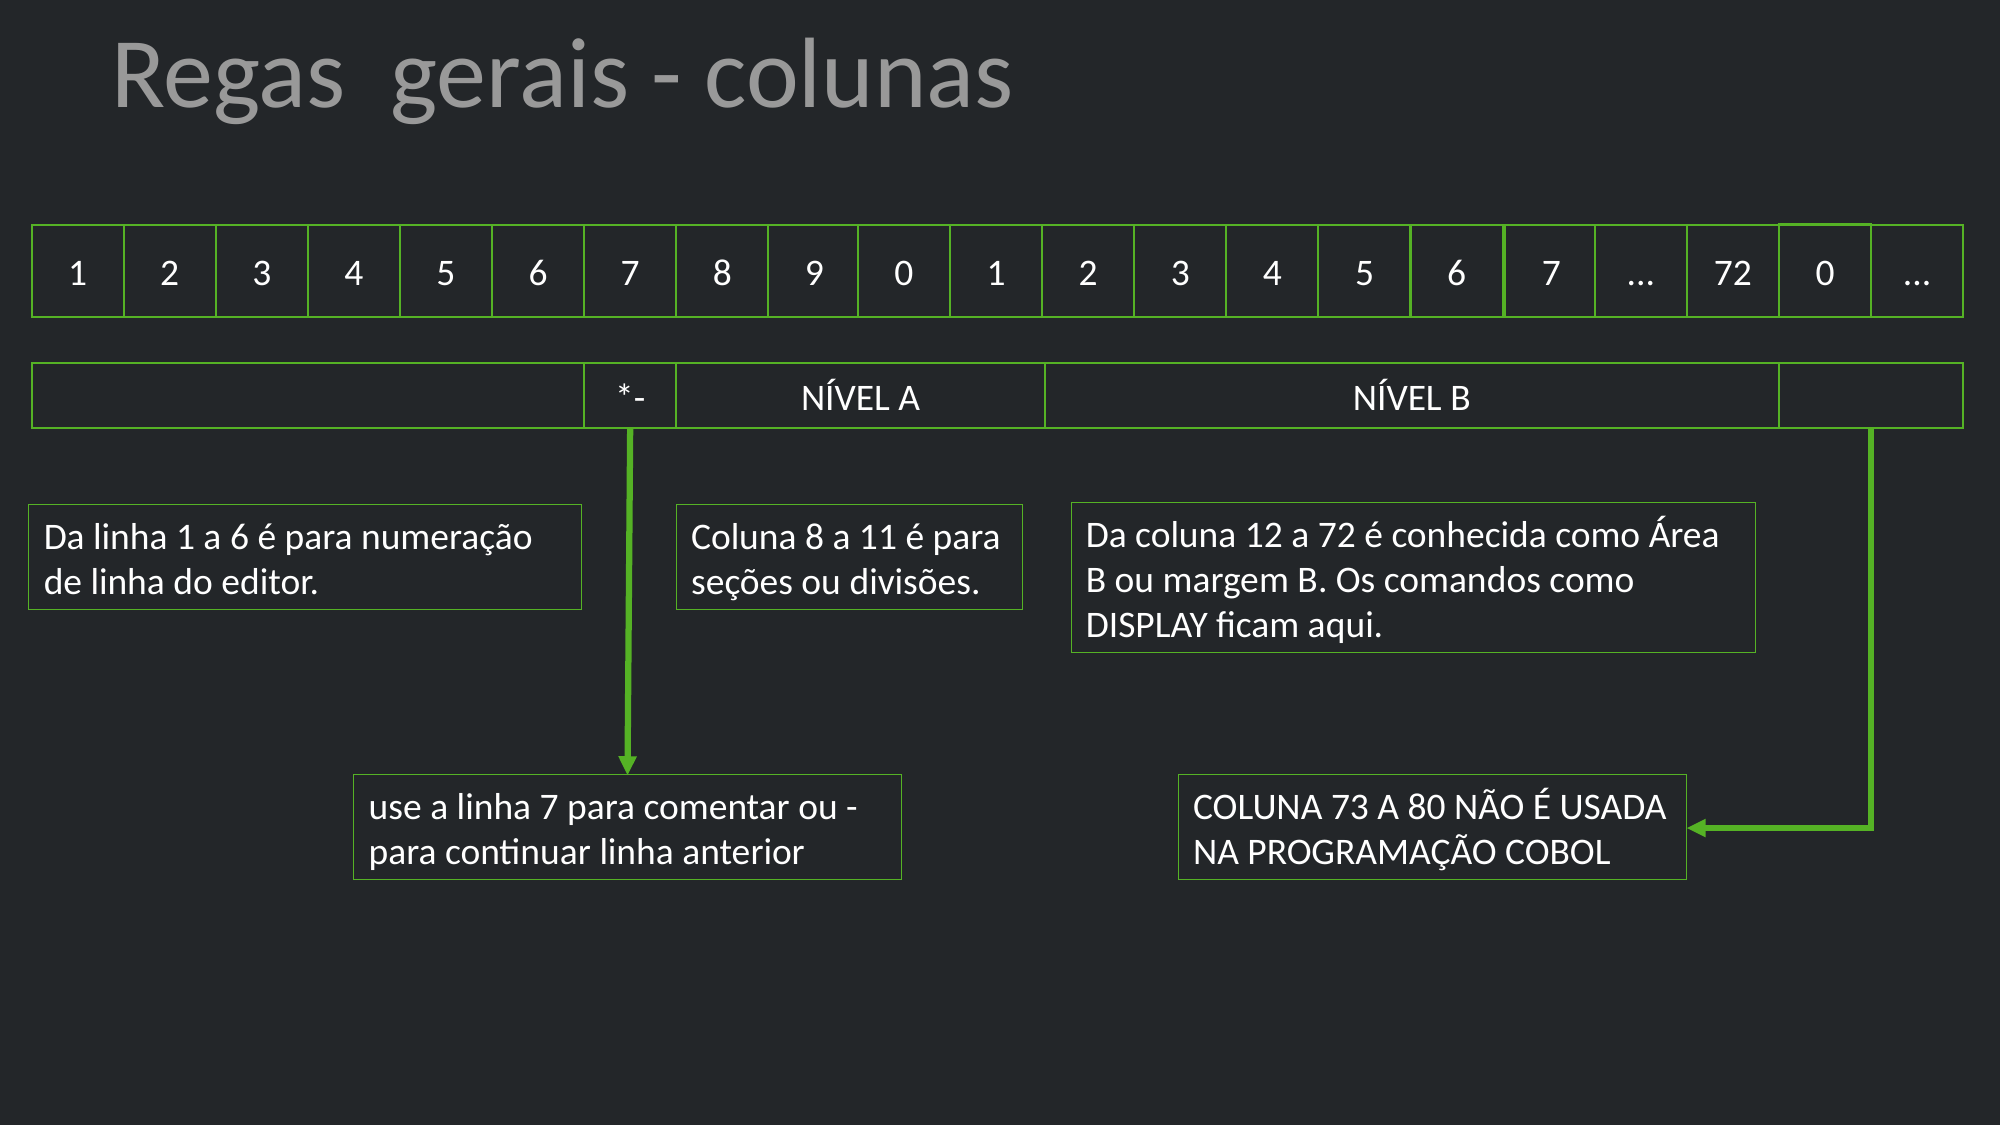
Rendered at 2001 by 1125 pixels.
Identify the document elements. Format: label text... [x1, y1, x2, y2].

text_box 2 [123, 224, 215, 317]
text_box 7 [1505, 224, 1594, 317]
text_box 0 [1778, 224, 1871, 317]
text_box 4 [1226, 224, 1318, 317]
text_box Da coluna 12 a 72 é conhecida como Área B ou margem B. Os comandos como DISPLAY ficam aqui. [1071, 502, 1756, 653]
text_box 3 [215, 224, 307, 317]
text_box NÍVEL A [676, 362, 1044, 429]
text_box 7 [584, 224, 676, 317]
text_box 3 [1134, 224, 1226, 317]
text_box 6 [1410, 224, 1503, 317]
text_box 4 [307, 224, 399, 317]
text_box COLUNA 73 A 80 NÃO É USADA NA PROGRAMAÇÃO COBOL [1178, 774, 1687, 880]
text_box 0 [857, 224, 950, 317]
text_box *- [584, 362, 676, 429]
text_box 5 [399, 224, 492, 317]
text_box 8 [676, 224, 768, 317]
text_box Regas gerais - colunas [96, 0, 1097, 135]
text_box [31, 362, 584, 429]
text_box NÍVEL B [1044, 362, 1779, 429]
text_box 72 [1686, 224, 1778, 317]
text_box 2 [1042, 224, 1134, 317]
text_box ... [1594, 224, 1686, 317]
text_box use a linha 7 para comentar ou - para continuar linha anterior [353, 774, 902, 880]
text_box 5 [1318, 224, 1410, 317]
text_box Da linha 1 a 6 é para numeração de linha do editor. [28, 504, 582, 610]
text_box 6 [492, 224, 584, 317]
text_box [627, 428, 631, 776]
text_box 1 [950, 224, 1042, 317]
text_box ... [1871, 224, 1964, 317]
text_box Coluna 8 a 11 é para seções ou divisões. [676, 504, 1023, 610]
text_box 9 [768, 224, 857, 317]
text_box 1 [31, 224, 123, 317]
text_box [1779, 362, 1964, 429]
